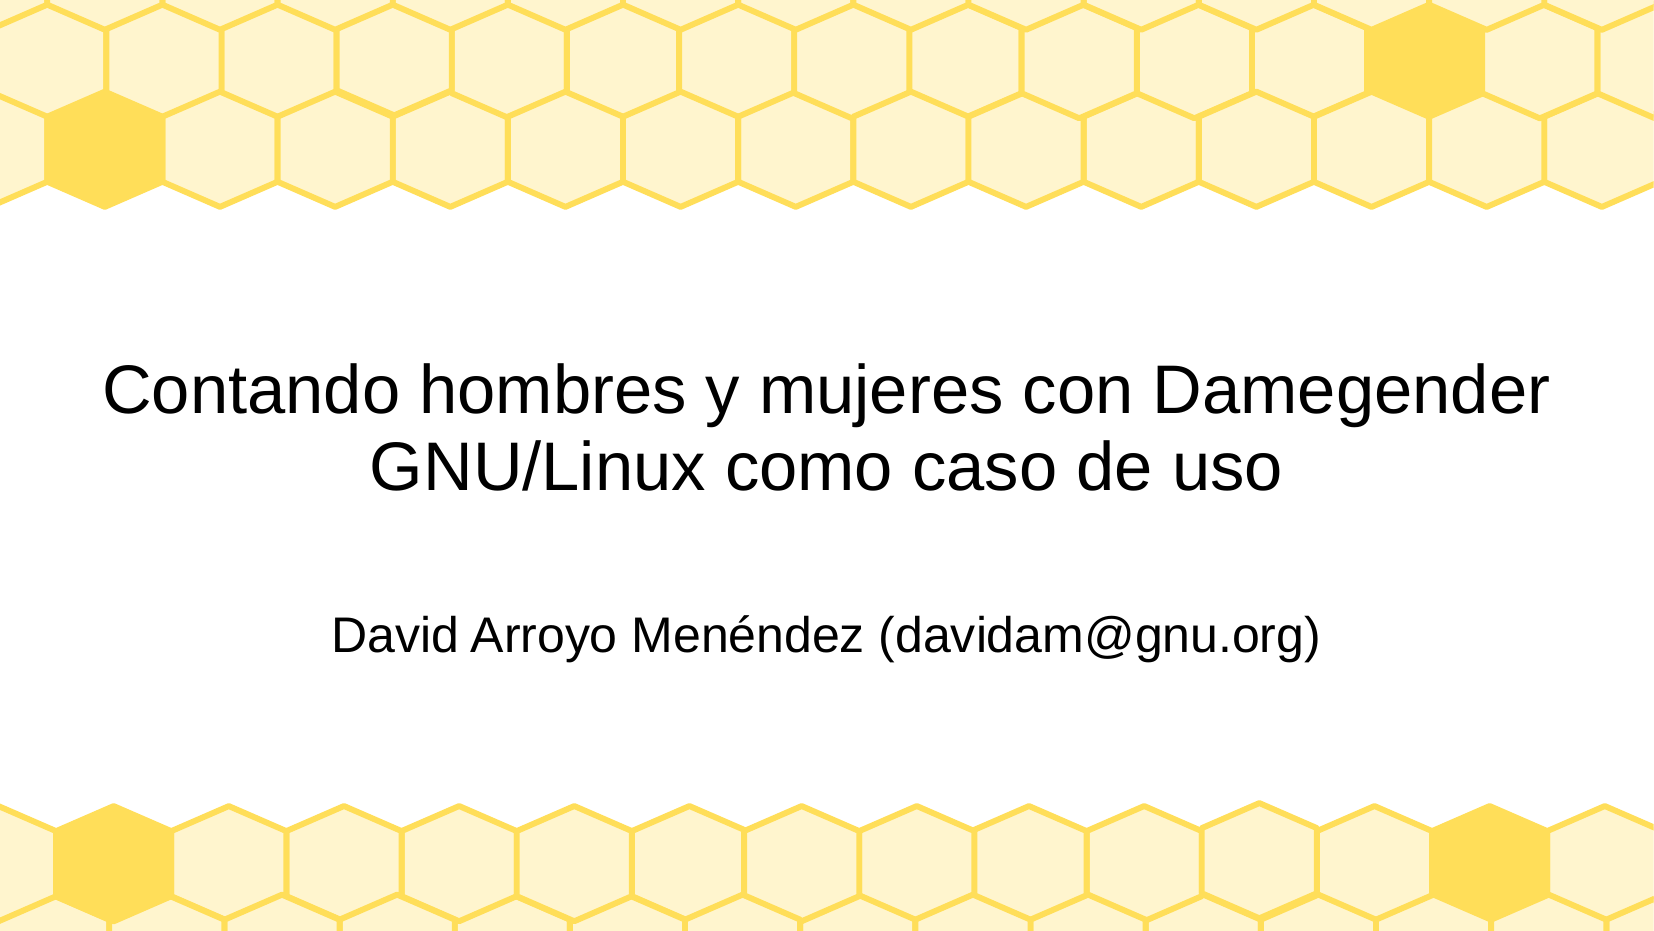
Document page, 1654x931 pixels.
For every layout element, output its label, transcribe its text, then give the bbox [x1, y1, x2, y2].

title Contando hombres y mujeres con Damegender GNU/Linux como caso de uso [88, 324, 1565, 532]
subtitle David Arroyo Menéndez (davidam@gnu.org) [88, 561, 1565, 709]
